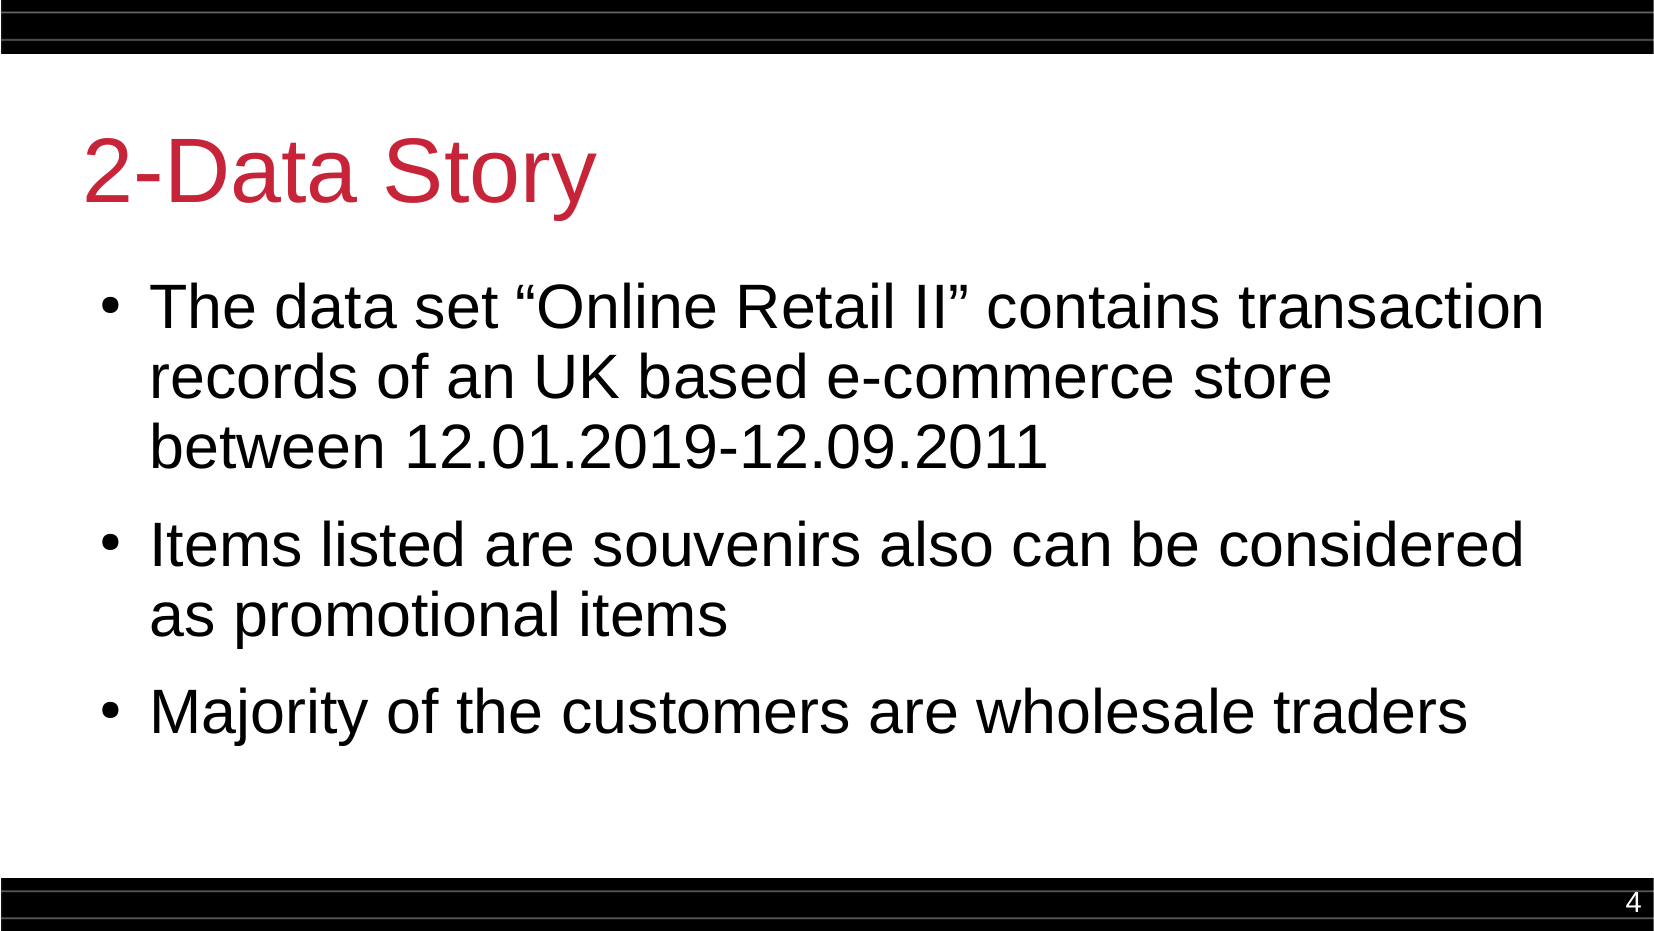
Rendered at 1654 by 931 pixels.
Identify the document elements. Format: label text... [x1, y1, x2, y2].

picture [1, 878, 1654, 931]
title 2-Data Story [82, 92, 1571, 249]
list The data set “Online Retail II” contains transaction records of an UK based e-commerce store between 12.01.2019-12.09.2011 Items listed are souvenirs also can be considered as promotional items Majority of the customers are wholesale traders [82, 271, 1571, 758]
picture [1, 0, 1654, 54]
